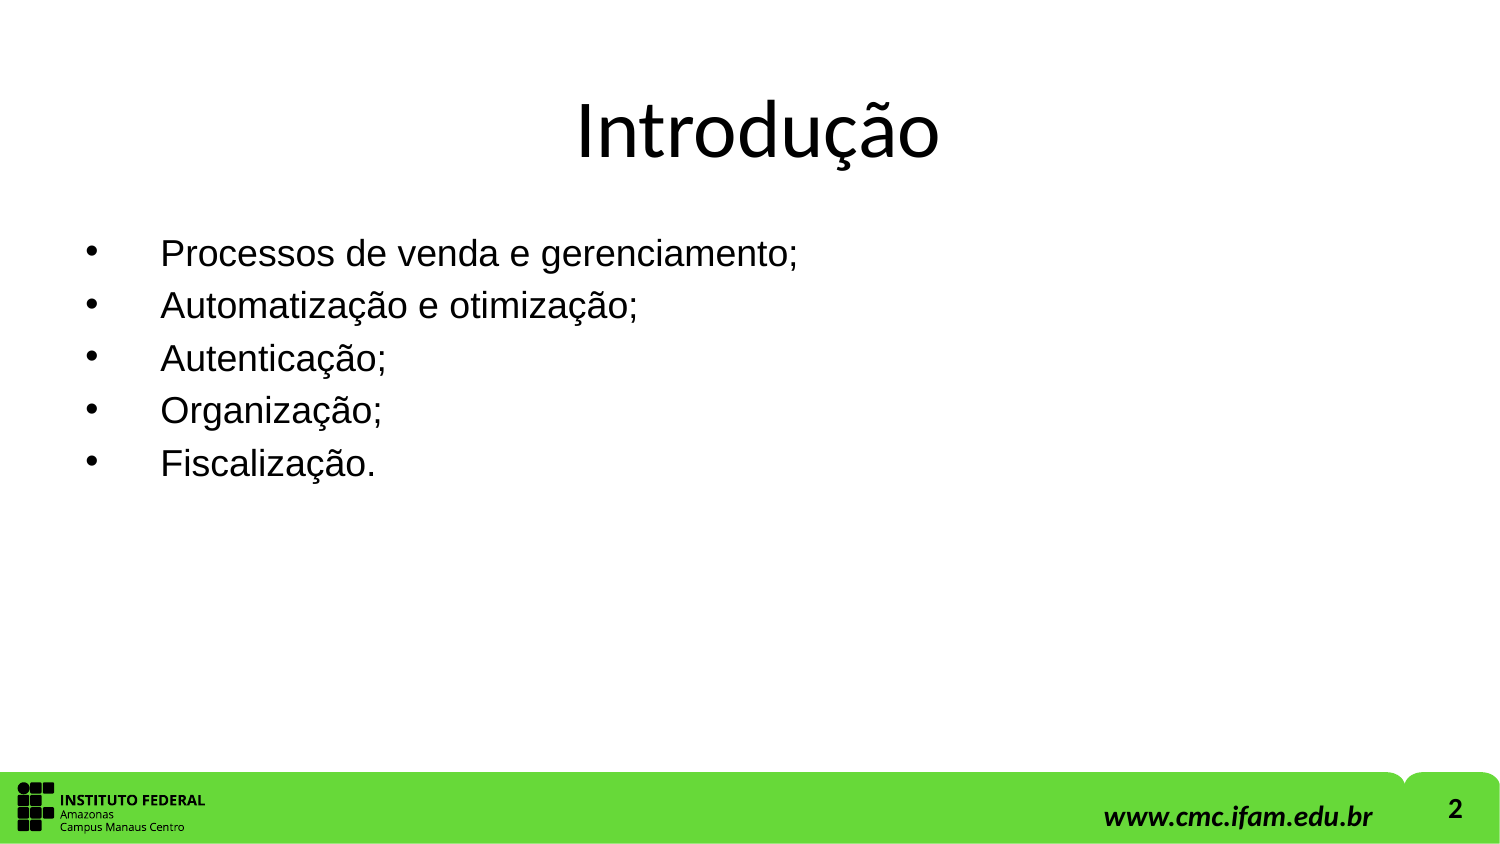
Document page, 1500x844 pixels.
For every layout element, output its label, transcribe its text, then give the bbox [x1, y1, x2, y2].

text_box [0, 772, 1500, 844]
title Introdução [61, 89, 1456, 161]
text_box www.cmc.ifam.edu.br [927, 789, 1388, 840]
slide_number 2 [1411, 784, 1500, 830]
subtitle Processos de venda e gerenciamento; Automatização e otimização; Autenticação; Organização; Fiscalização. [70, 221, 1461, 641]
